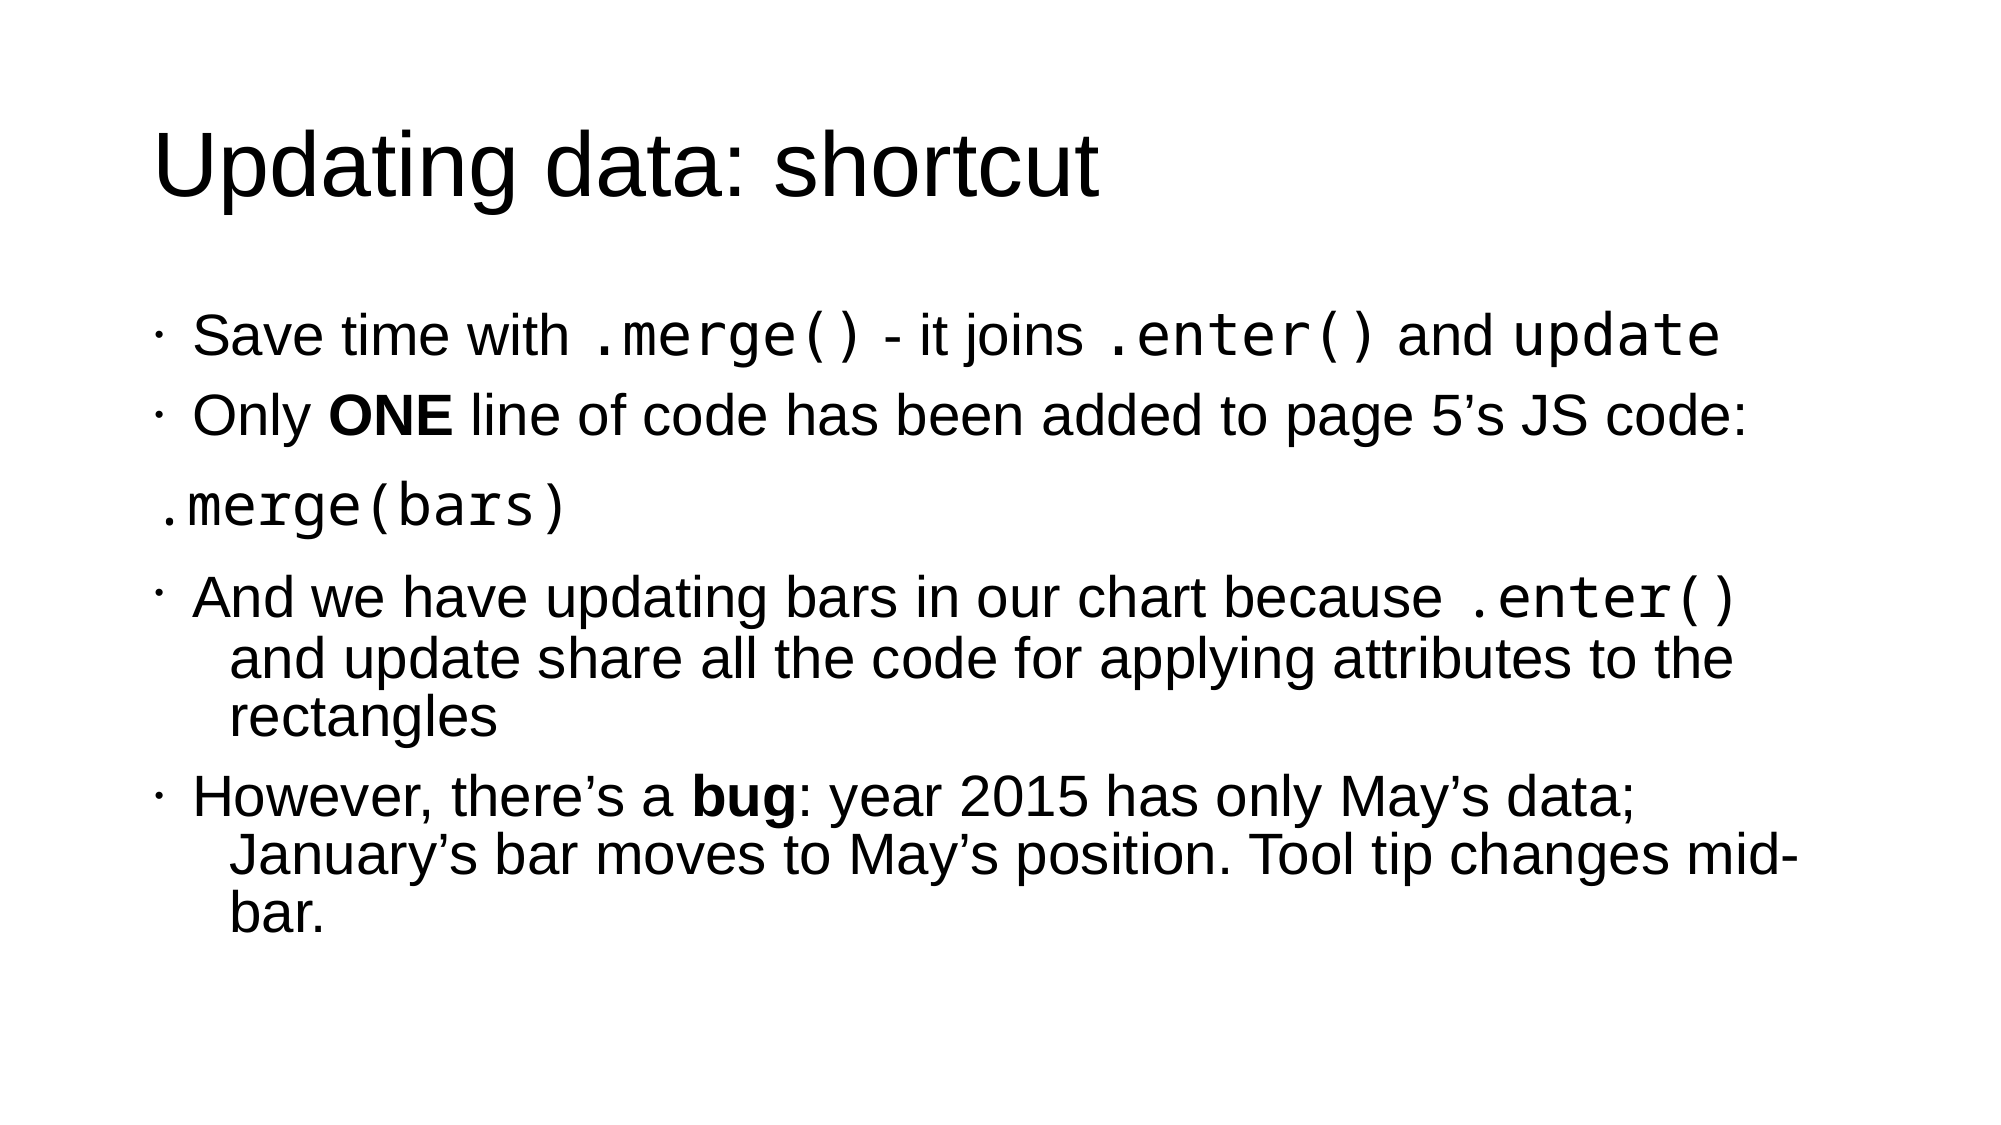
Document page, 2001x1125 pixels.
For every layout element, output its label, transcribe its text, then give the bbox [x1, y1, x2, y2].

title Updating data: shortcut [137, 59, 1863, 278]
list Save time with .merge() - it joins .enter() and update Only ONE line of code has been added to page 5’s JS code: .merge(bars) And we have updating bars in our chart because .enter() and update share all the code for applying attributes to the rectangles However, there’s a bug: year 2015 has only May’s data; January’s bar moves to May’s position. Tool tip changes mid-bar. [137, 299, 1863, 1014]
